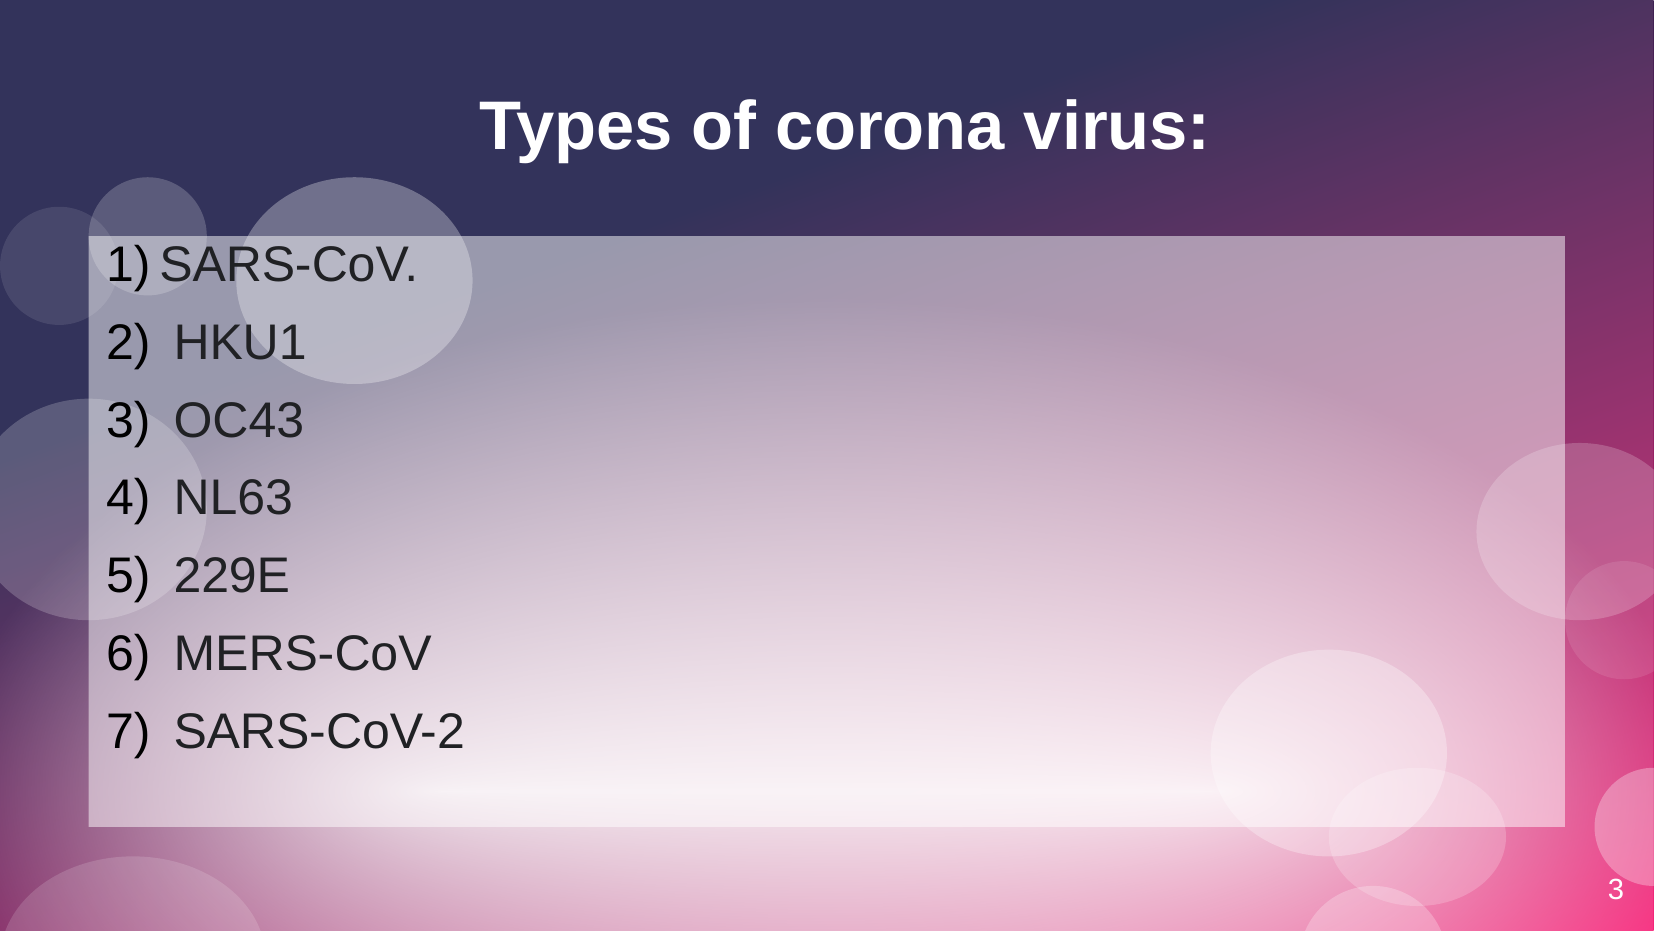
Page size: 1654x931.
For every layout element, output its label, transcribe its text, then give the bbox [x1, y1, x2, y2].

list SARS-CoV. HKU1 OC43 NL63 229E MERS-CoV SARS-CoV-2 [88, 236, 1565, 827]
title Types of corona virus: [88, 44, 1565, 207]
